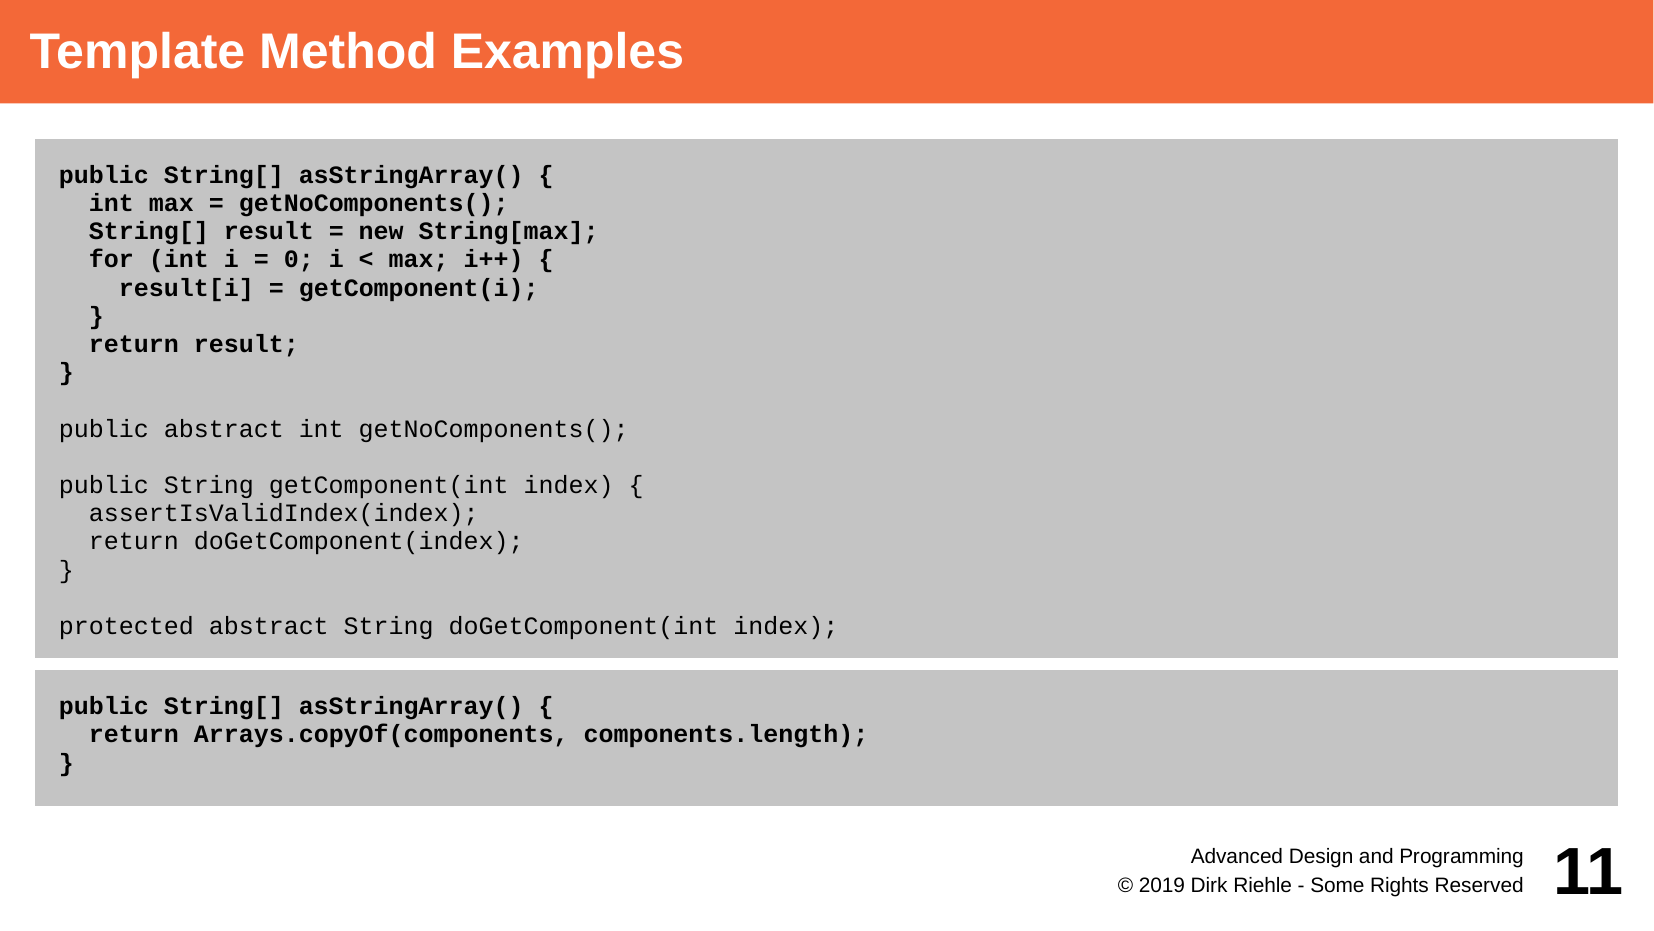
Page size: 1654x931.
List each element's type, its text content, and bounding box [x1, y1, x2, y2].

list public String[] asStringArray() { int max = getNoComponents(); String[] result = new String[max]; for (int i = 0; i < max; i++) { result[i] = getComponent(i); } return result; } public abstract int getNoComponents(); public String getComponent(int index) { assertIsValidIndex(index); return doGetComponent(index); } protected abstract String doGetComponent(int index); [29, 132, 1625, 658]
list public String[] asStringArray() { return Arrays.copyOf(components, components.length); } [29, 664, 1625, 813]
title Template Method Examples [0, 0, 1654, 104]
